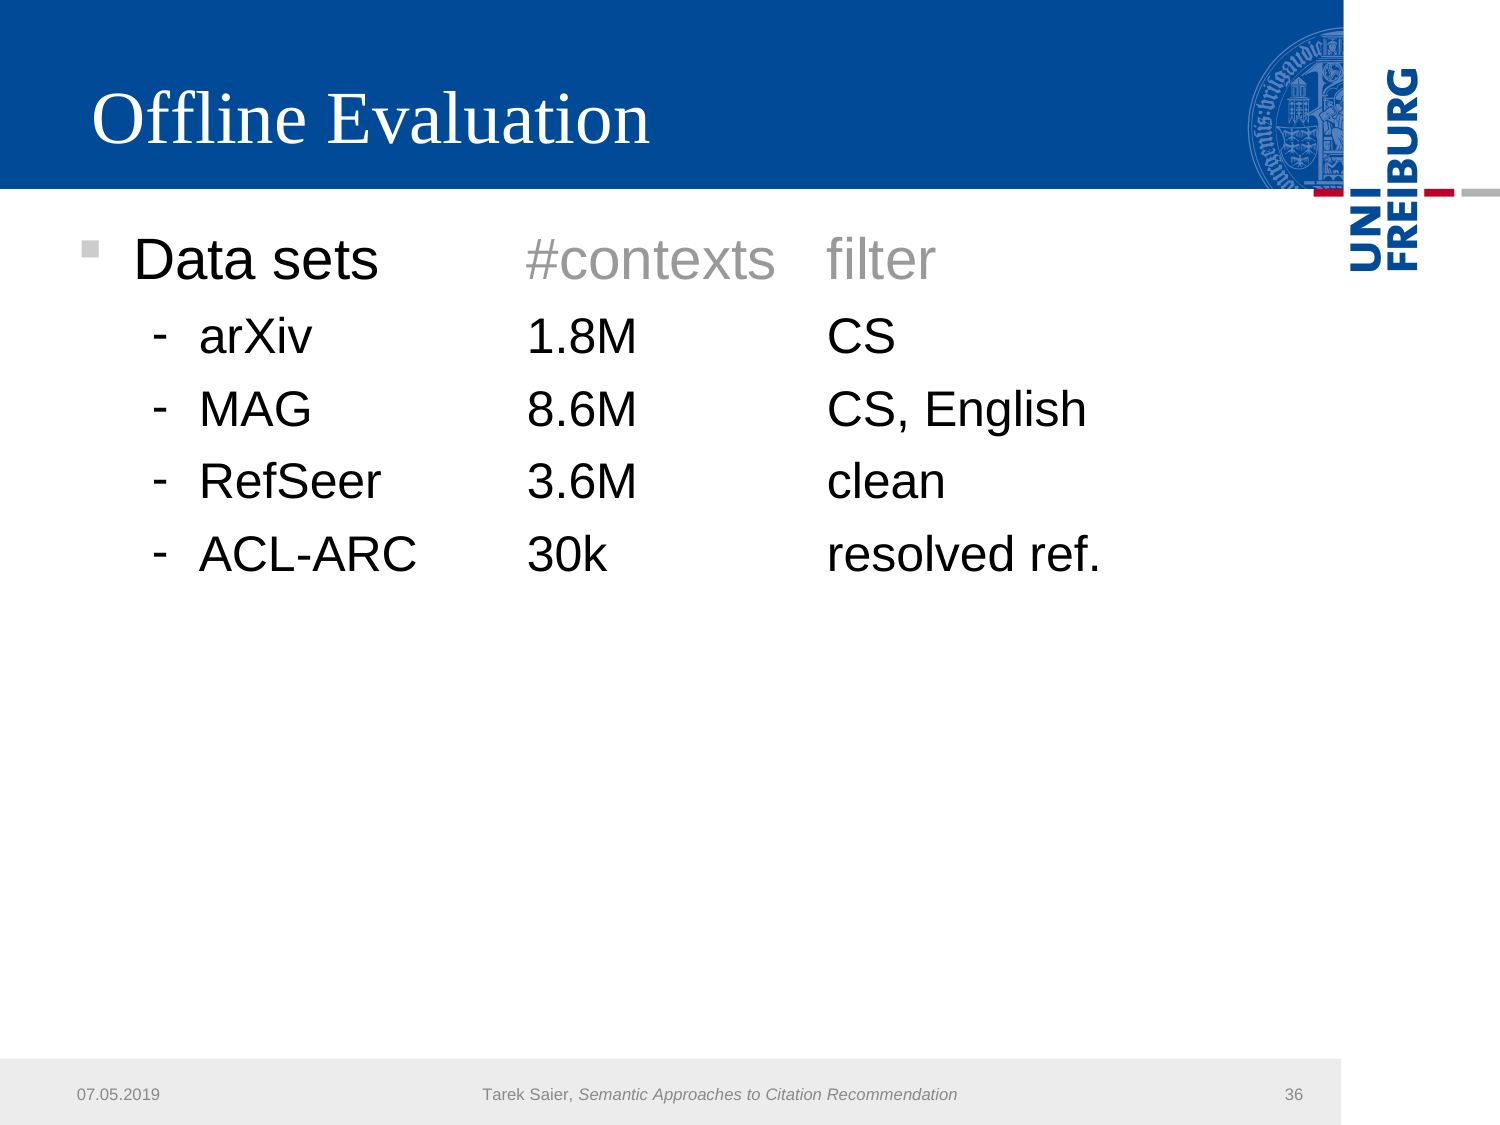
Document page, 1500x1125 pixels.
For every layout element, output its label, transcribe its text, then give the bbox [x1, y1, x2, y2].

picture [0, 0, 1500, 271]
list Data sets #contexts filter arXiv 1.8M CS MAG 8.6M CS, English RefSeer 3.6M clean ACL-ARC 30k resolved ref. [76, 221, 1341, 1009]
title Offline Evaluation [76, 49, 1235, 178]
